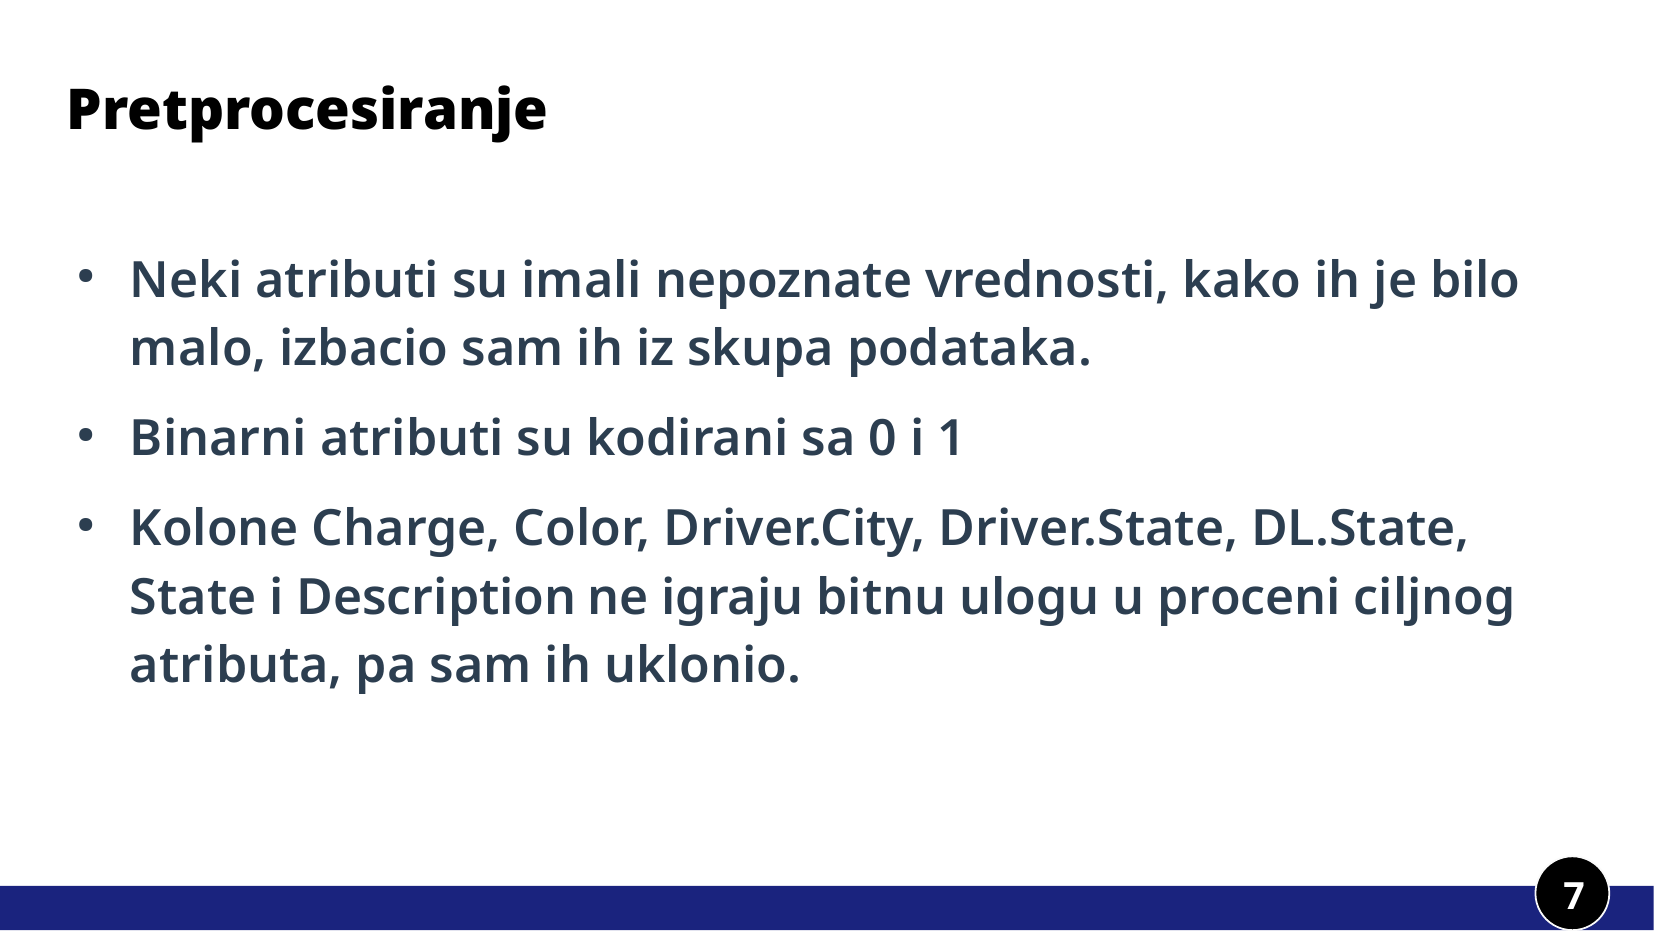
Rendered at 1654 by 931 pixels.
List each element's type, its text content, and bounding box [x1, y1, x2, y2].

title Pretprocesiranje [66, 48, 1603, 168]
list Neki atributi su imali nepoznate vrednosti, kako ih je bilo malo, izbacio sam ih iz skupa podataka. Binarni atributi su kodirani sa 0 i 1 Kolone Charge, Color, Driver.City, Driver.State, DL.State, State i Description ne igraju bitnu ulogu u proceni ciljnog atributa, pa sam ih uklonio. [59, 243, 1595, 864]
